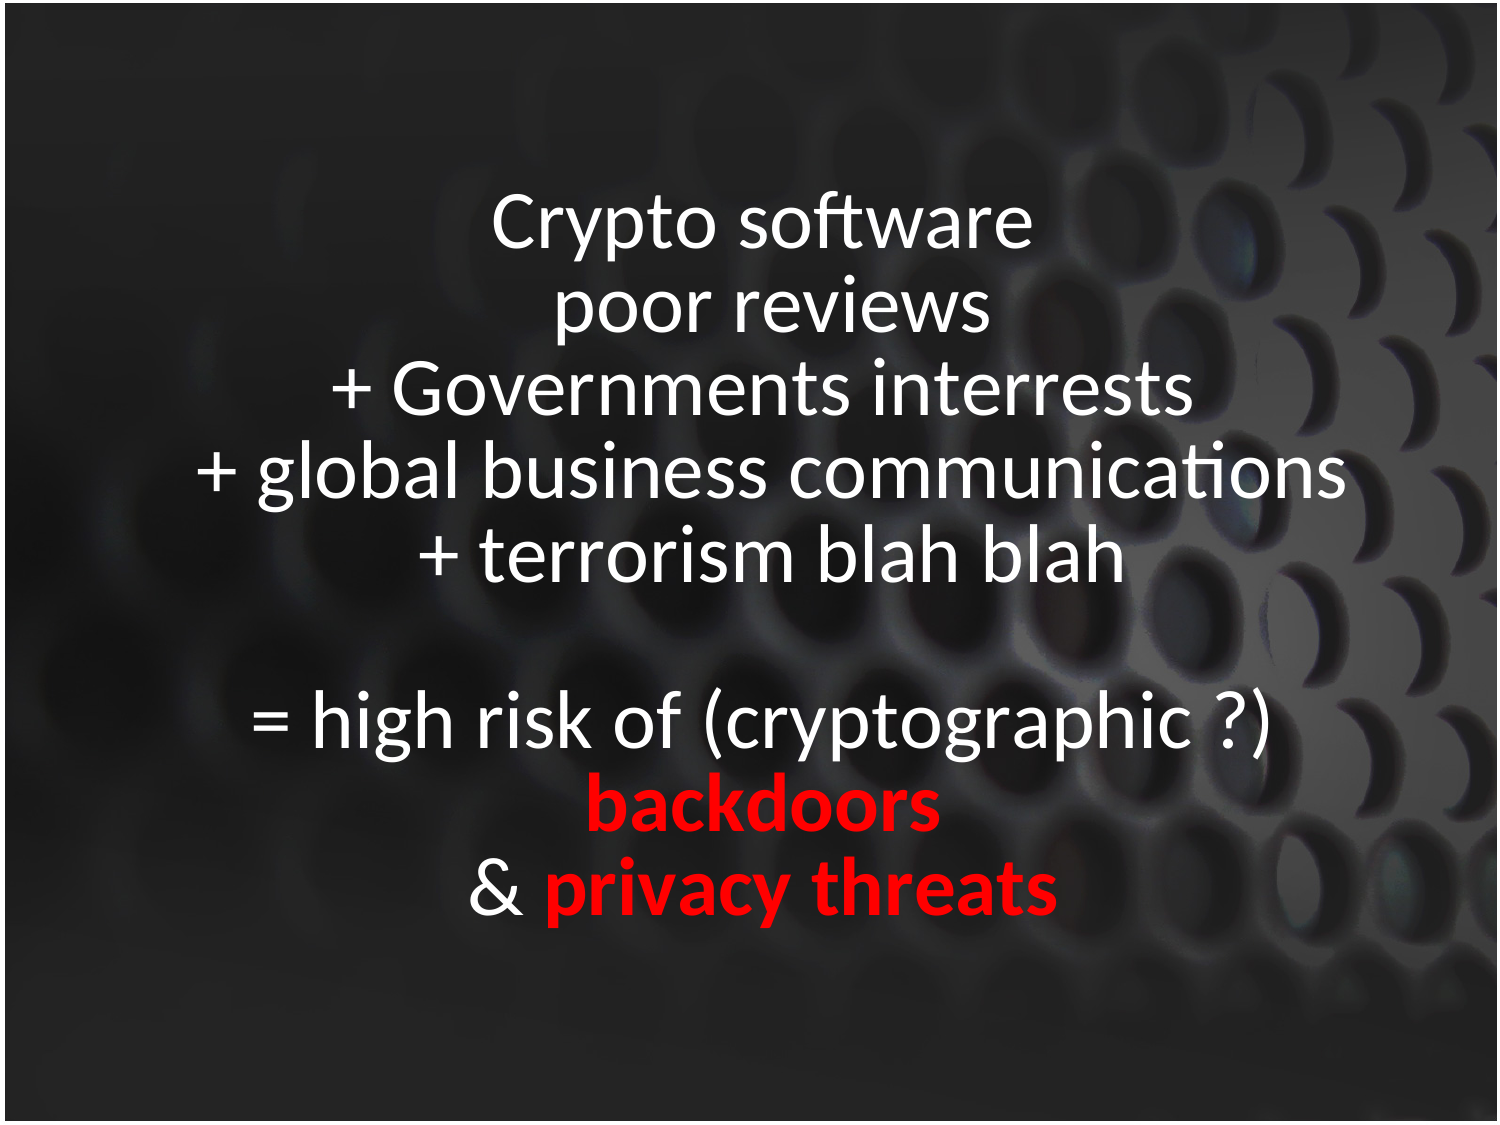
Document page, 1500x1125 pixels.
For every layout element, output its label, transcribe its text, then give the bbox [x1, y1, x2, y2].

picture [0, 0, 1500, 1125]
title Crypto software poor reviews + Governments interrests + global business communications + terrorism blah blah = high risk of (cryptographic ?) backdoors & privacy threats [88, 96, 1439, 1026]
